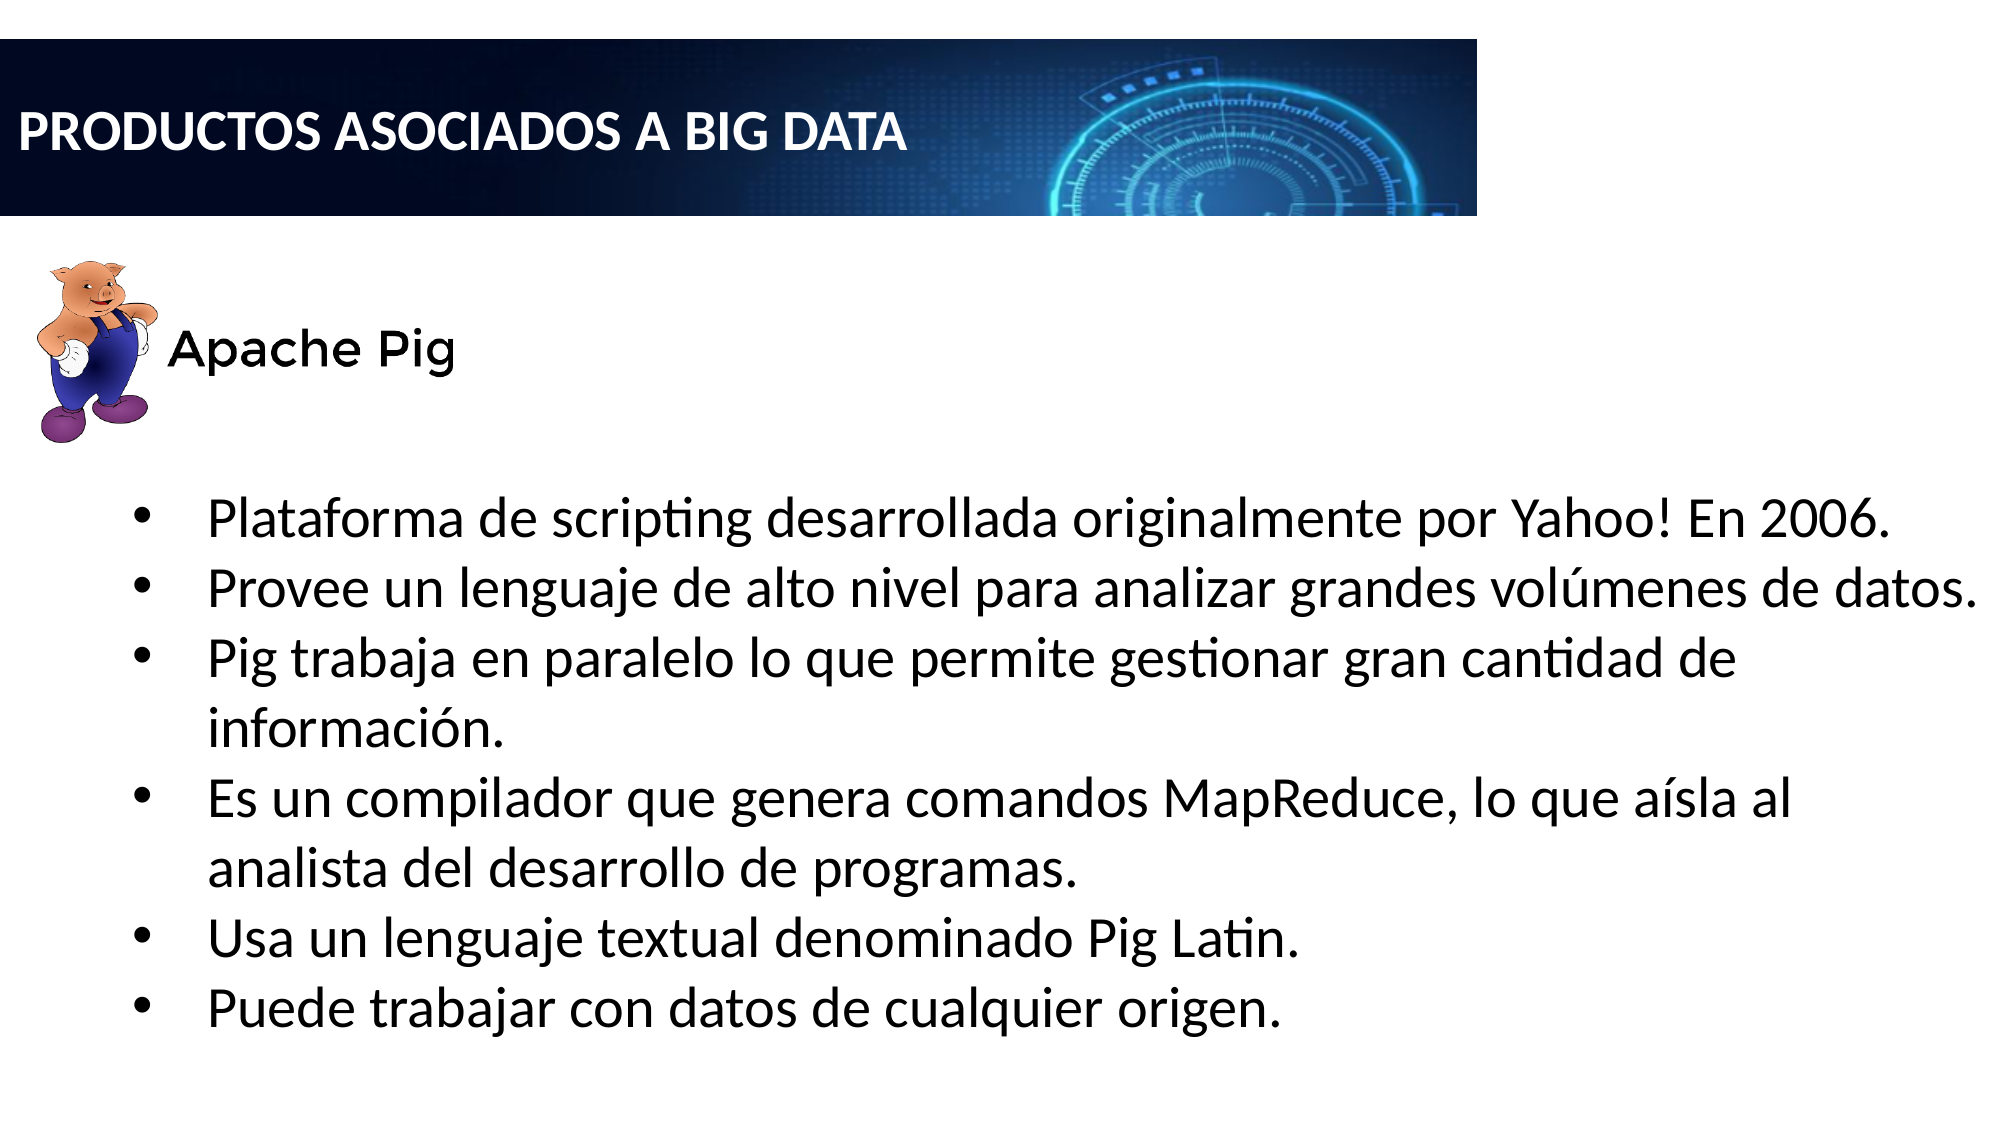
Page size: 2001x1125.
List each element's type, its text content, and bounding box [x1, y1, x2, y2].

text_box Plataforma de scripting desarrollada originalmente por Yahoo! En 2006. Provee un lenguaje de alto nivel para analizar grandes volúmenes de datos. Pig trabaja en paralelo lo que permite gestionar gran cantidad de información. Es un compilador que genera comandos MapReduce, lo que aísla al analista del desarrollo de programas. Usa un lenguaje textual denominado Pig Latin. Puede trabajar con datos de cualquier origen. [117, 471, 2000, 1117]
text_box PRODUCTOS ASOCIADOS A BIG DATA [4, 84, 924, 170]
picture [37, 261, 453, 443]
picture [0, 39, 1477, 216]
